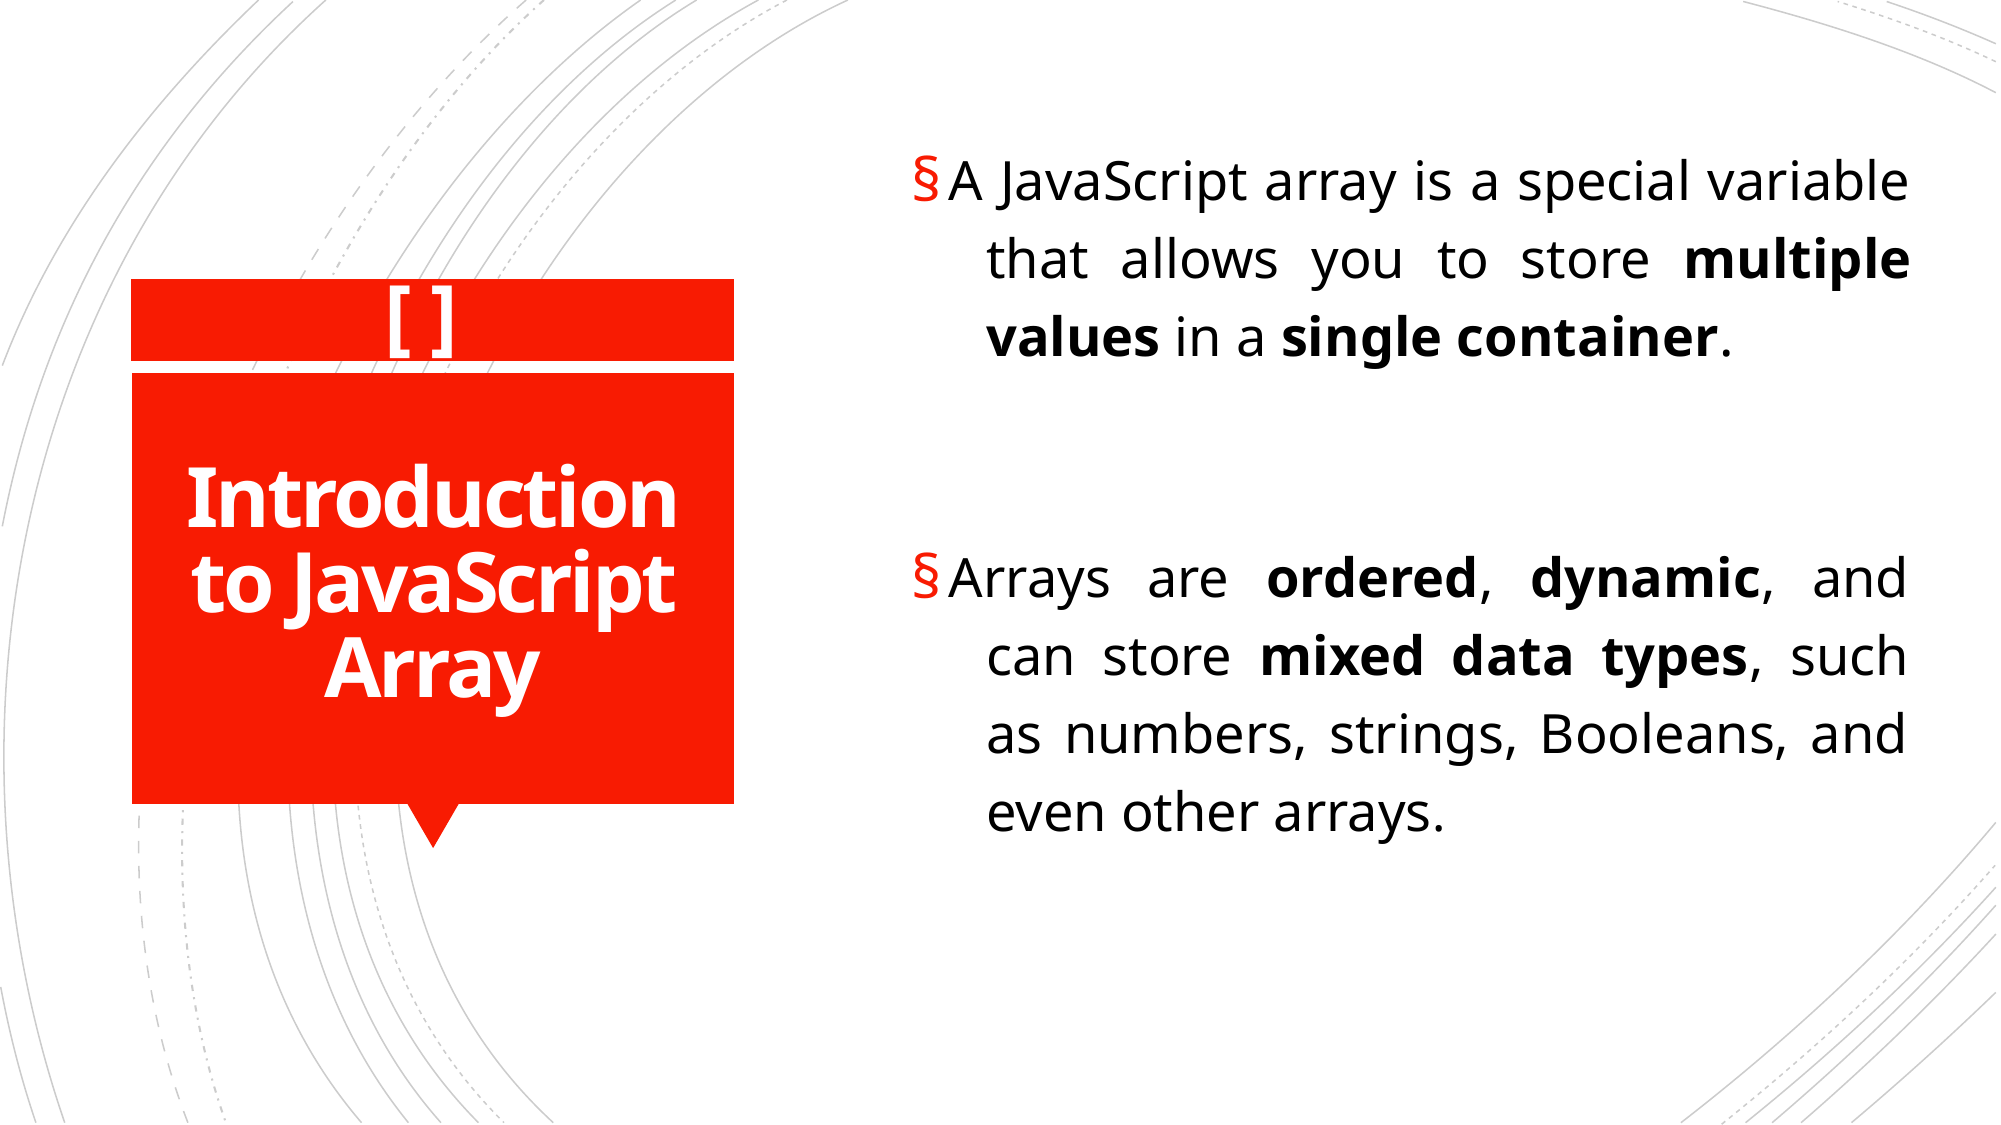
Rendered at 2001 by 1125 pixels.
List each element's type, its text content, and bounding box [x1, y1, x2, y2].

text_box Arrays are ordered, dynamic, and can store mixed data types, such as numbers, strings, Booleans, and even other arrays. [896, 520, 1927, 853]
text_box [ ] [238, 211, 604, 428]
title Introduction to JavaScript Array [145, 385, 720, 789]
text_box A JavaScript array is a special variable that allows you to store multiple values in a single container. [896, 125, 1927, 421]
